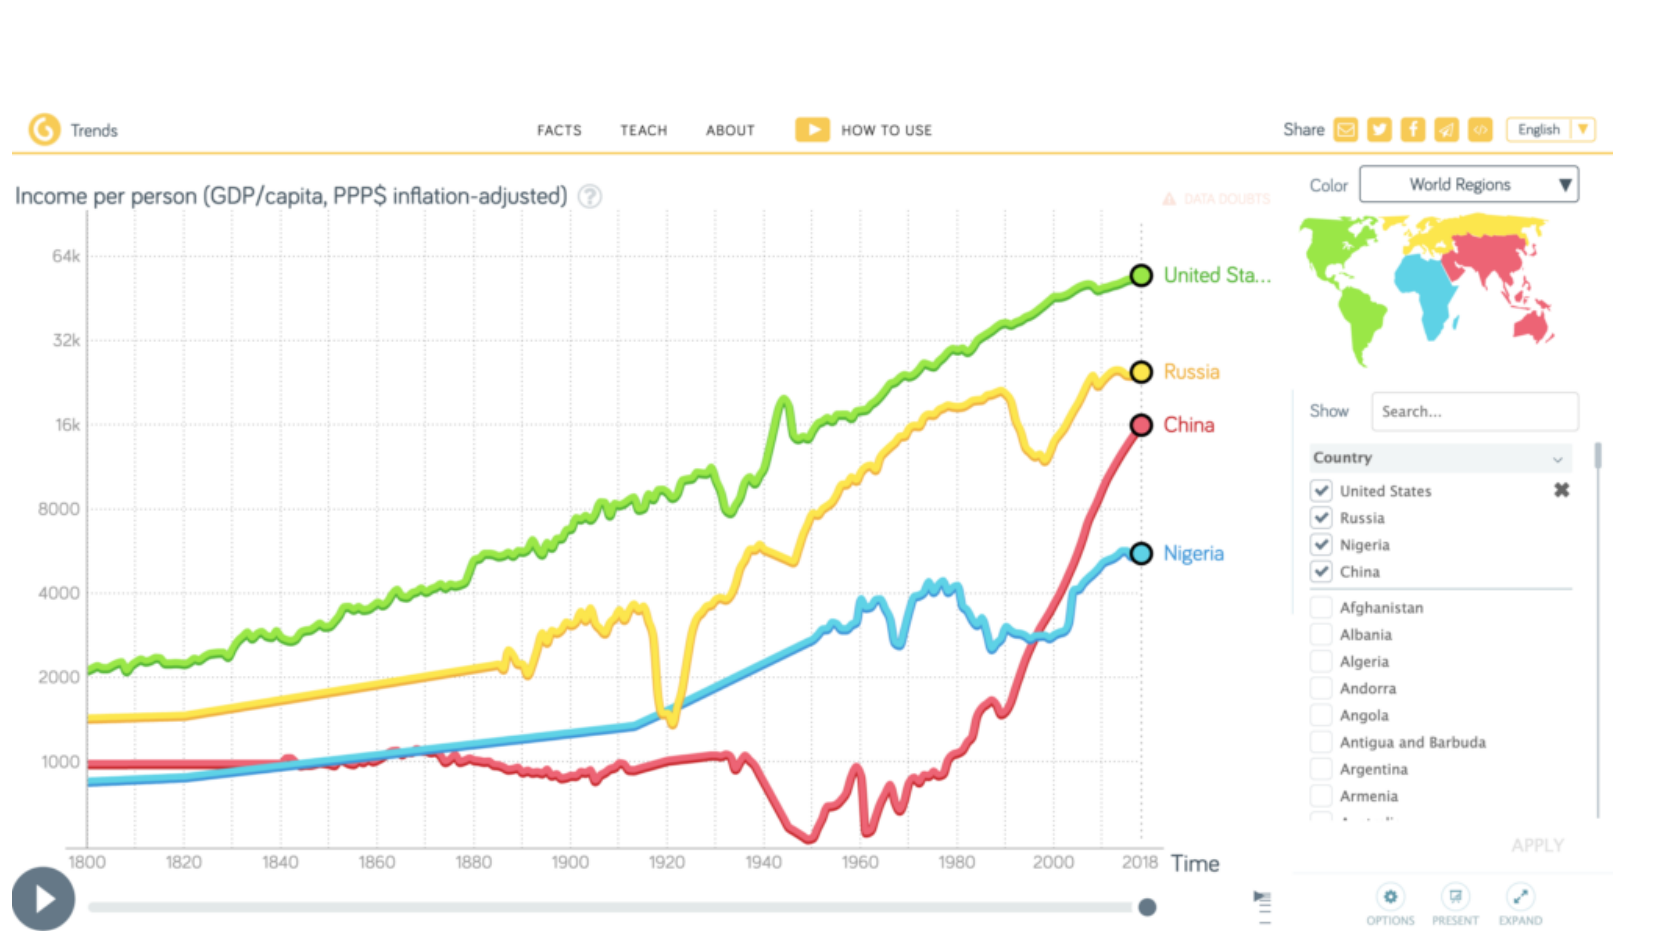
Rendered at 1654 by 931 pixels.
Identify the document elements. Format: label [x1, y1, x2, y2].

picture [12, 112, 1613, 931]
